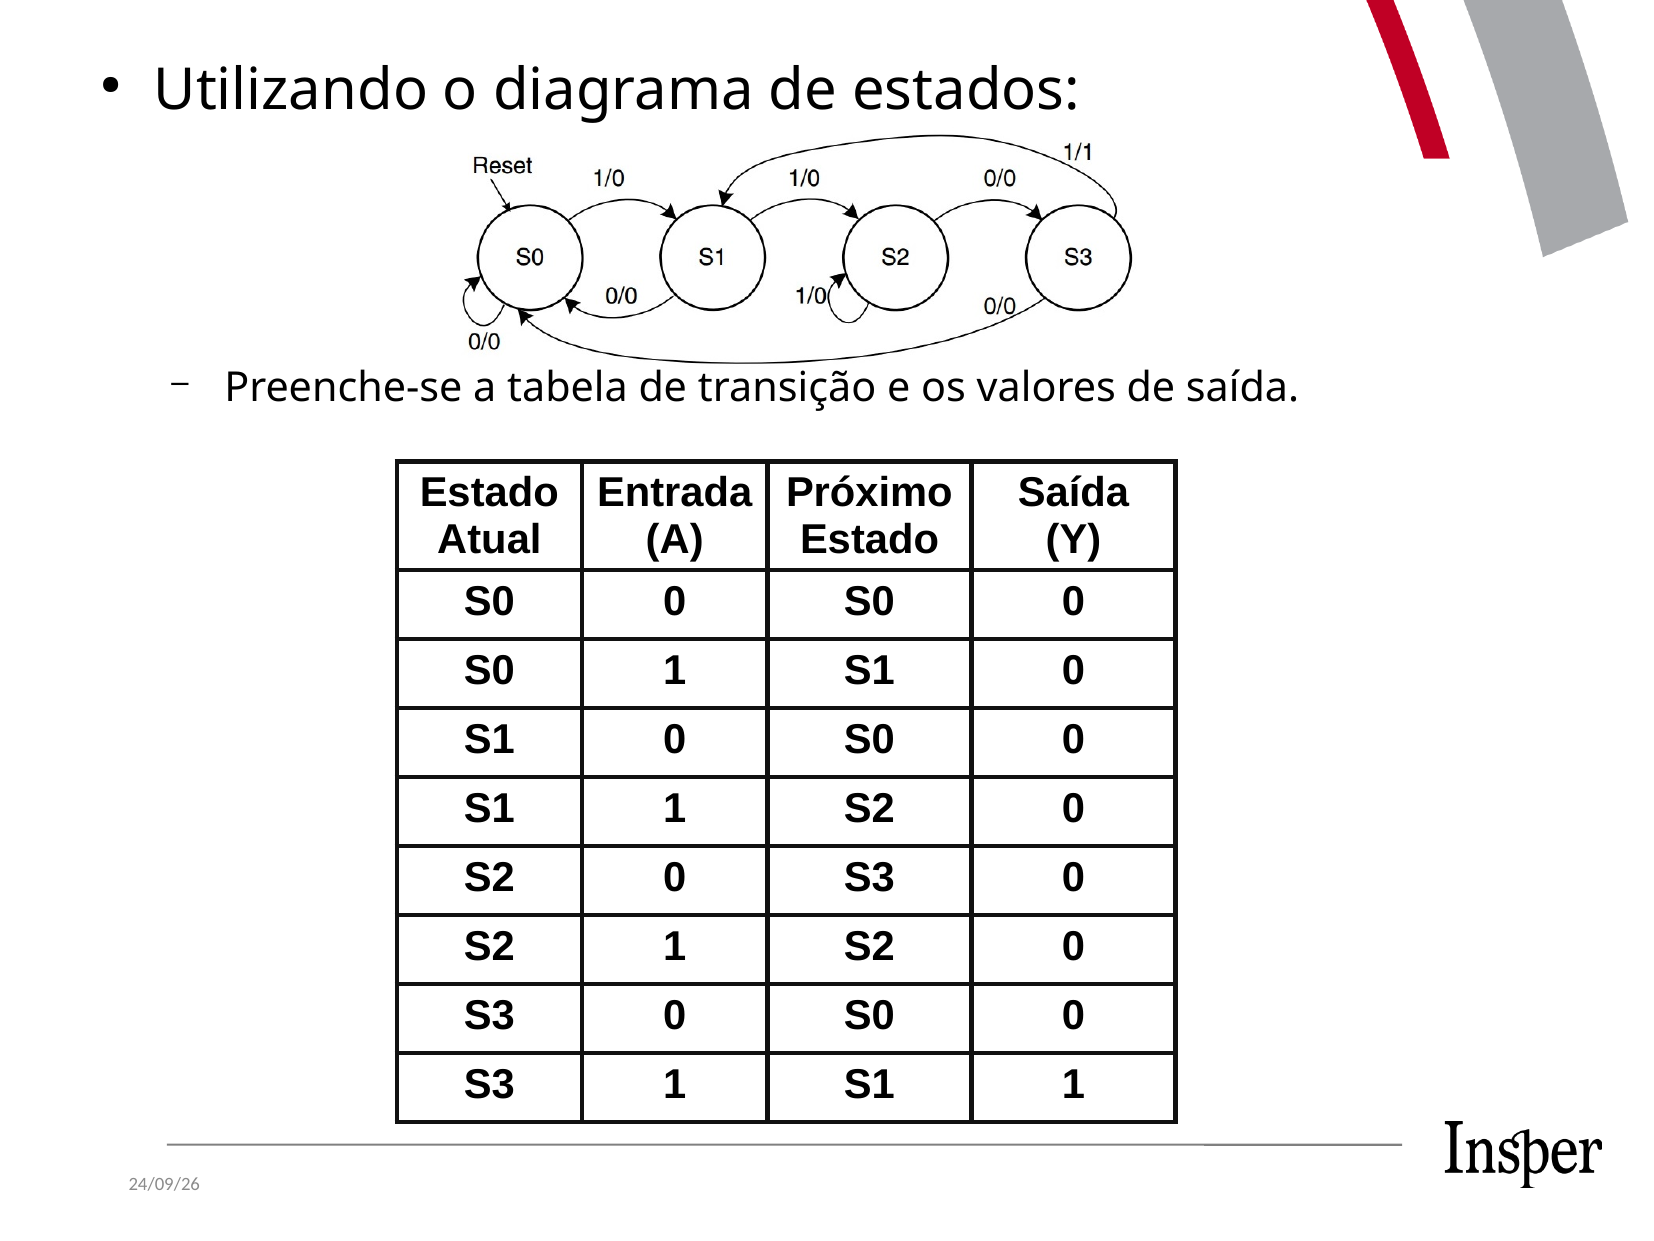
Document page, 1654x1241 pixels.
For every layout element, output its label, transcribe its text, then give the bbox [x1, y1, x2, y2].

table_cell 0 [974, 710, 1173, 775]
table_header Estado Atual [399, 464, 580, 568]
table_cell 0 [974, 779, 1173, 844]
table_cell S2 [770, 779, 969, 844]
table_cell 1 [584, 641, 765, 706]
table_cell S2 [399, 848, 580, 913]
table_cell S2 [399, 917, 580, 982]
table_header Entrada (A) [584, 464, 765, 568]
table_header Próximo Estado [770, 464, 969, 568]
table_cell S1 [399, 779, 580, 844]
table_cell 0 [584, 572, 765, 637]
table_cell 0 [974, 917, 1173, 982]
table_cell S0 [770, 710, 969, 775]
table_cell 0 [974, 848, 1173, 913]
table_header Saída (Y) [974, 464, 1173, 568]
table_cell 1 [584, 1055, 765, 1120]
table_cell S1 [770, 1055, 969, 1120]
table_cell 1 [584, 917, 765, 982]
table_cell S0 [399, 641, 580, 706]
table_cell S3 [399, 986, 580, 1051]
table_cell 0 [584, 848, 765, 913]
table_cell 0 [584, 986, 765, 1051]
table_cell S2 [770, 917, 969, 982]
list Utilizando o diagrama de estados: Preenche-se a tabela de transição e os valores de saída. [82, 59, 1571, 1123]
table_cell 0 [974, 641, 1173, 706]
table_cell S1 [399, 710, 580, 775]
table_cell S0 [399, 572, 580, 637]
table_cell 0 [974, 986, 1173, 1051]
table_cell S0 [770, 572, 969, 637]
table_cell S3 [399, 1055, 580, 1120]
table_cell S0 [770, 986, 969, 1051]
table_cell 1 [974, 1055, 1173, 1120]
table_cell 1 [584, 779, 765, 844]
table_cell S3 [770, 848, 969, 913]
table_cell 0 [974, 572, 1173, 637]
table_cell S1 [770, 641, 969, 706]
table_cell 0 [584, 710, 765, 775]
